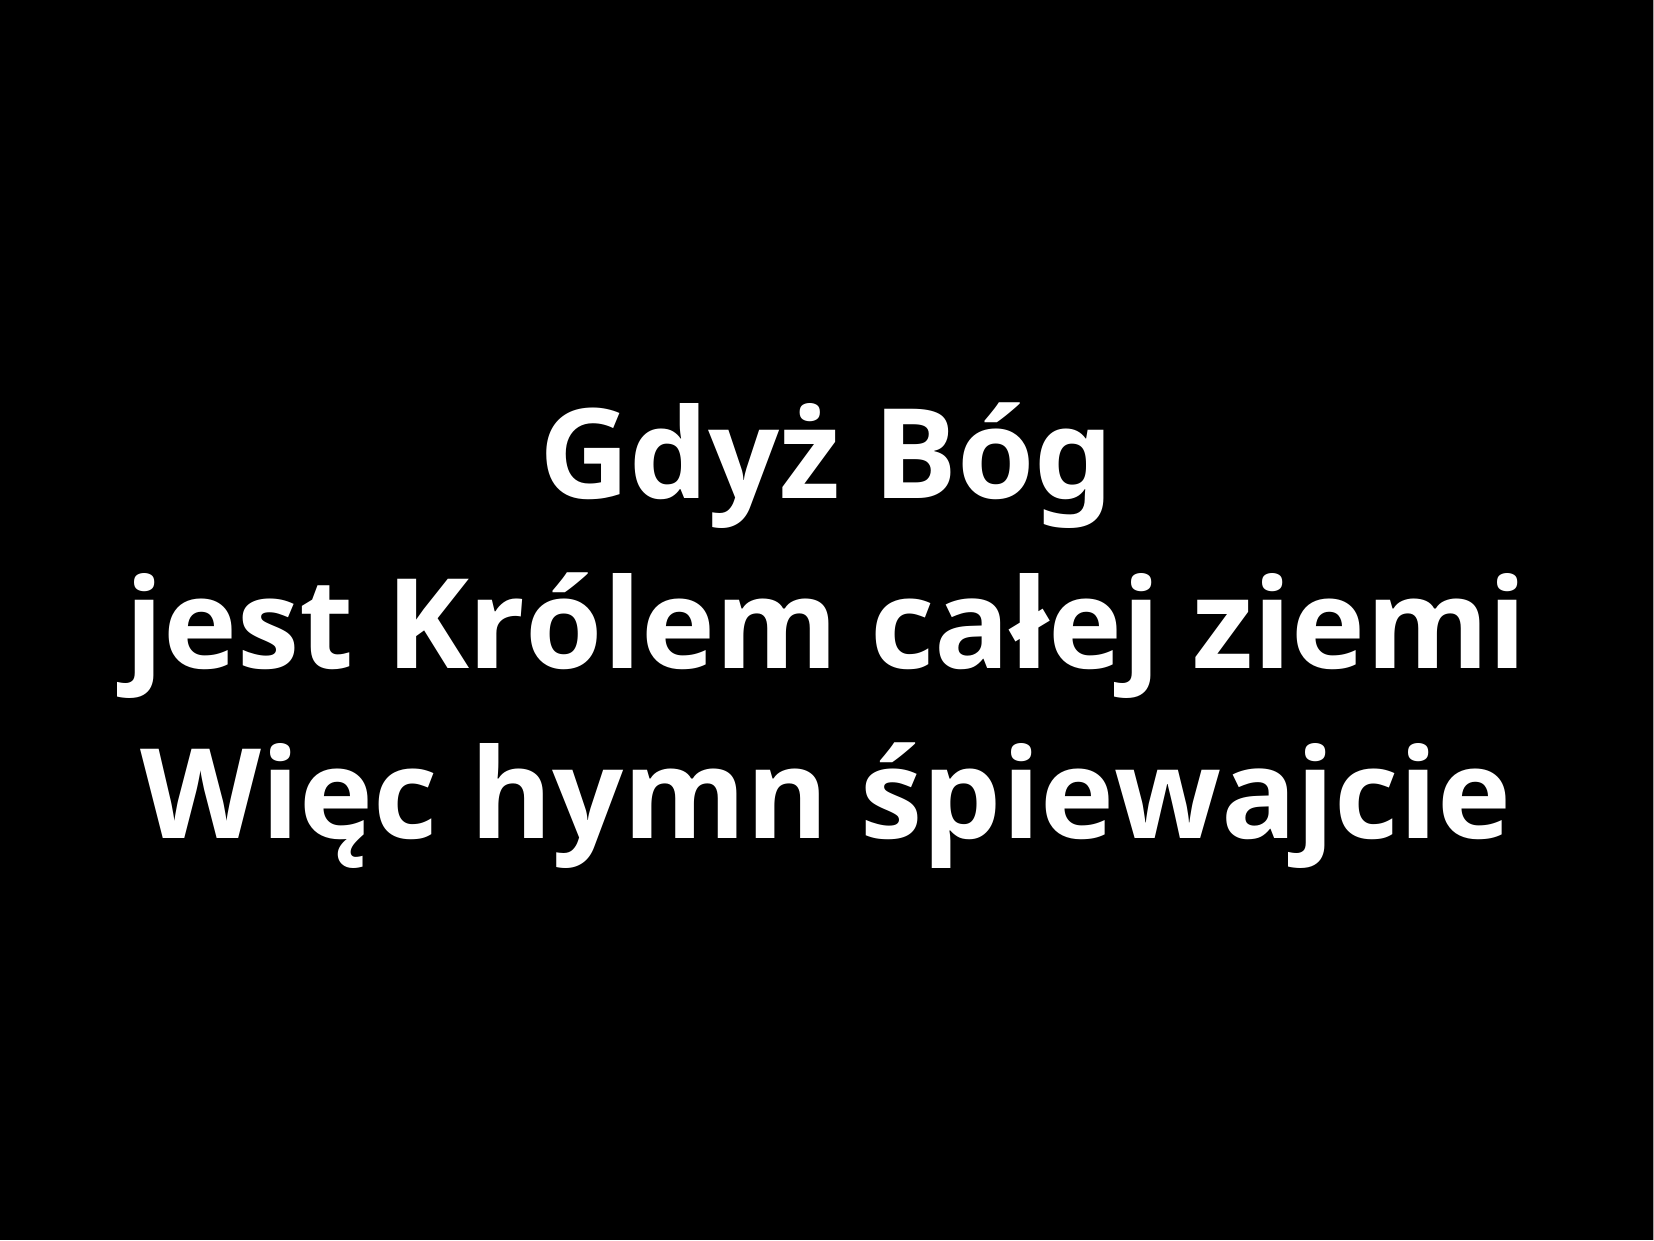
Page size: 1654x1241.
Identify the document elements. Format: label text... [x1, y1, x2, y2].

title Gdyż Bóg jest Królem całej ziemi Więc hymn śpiewajcie [0, 0, 1654, 1241]
